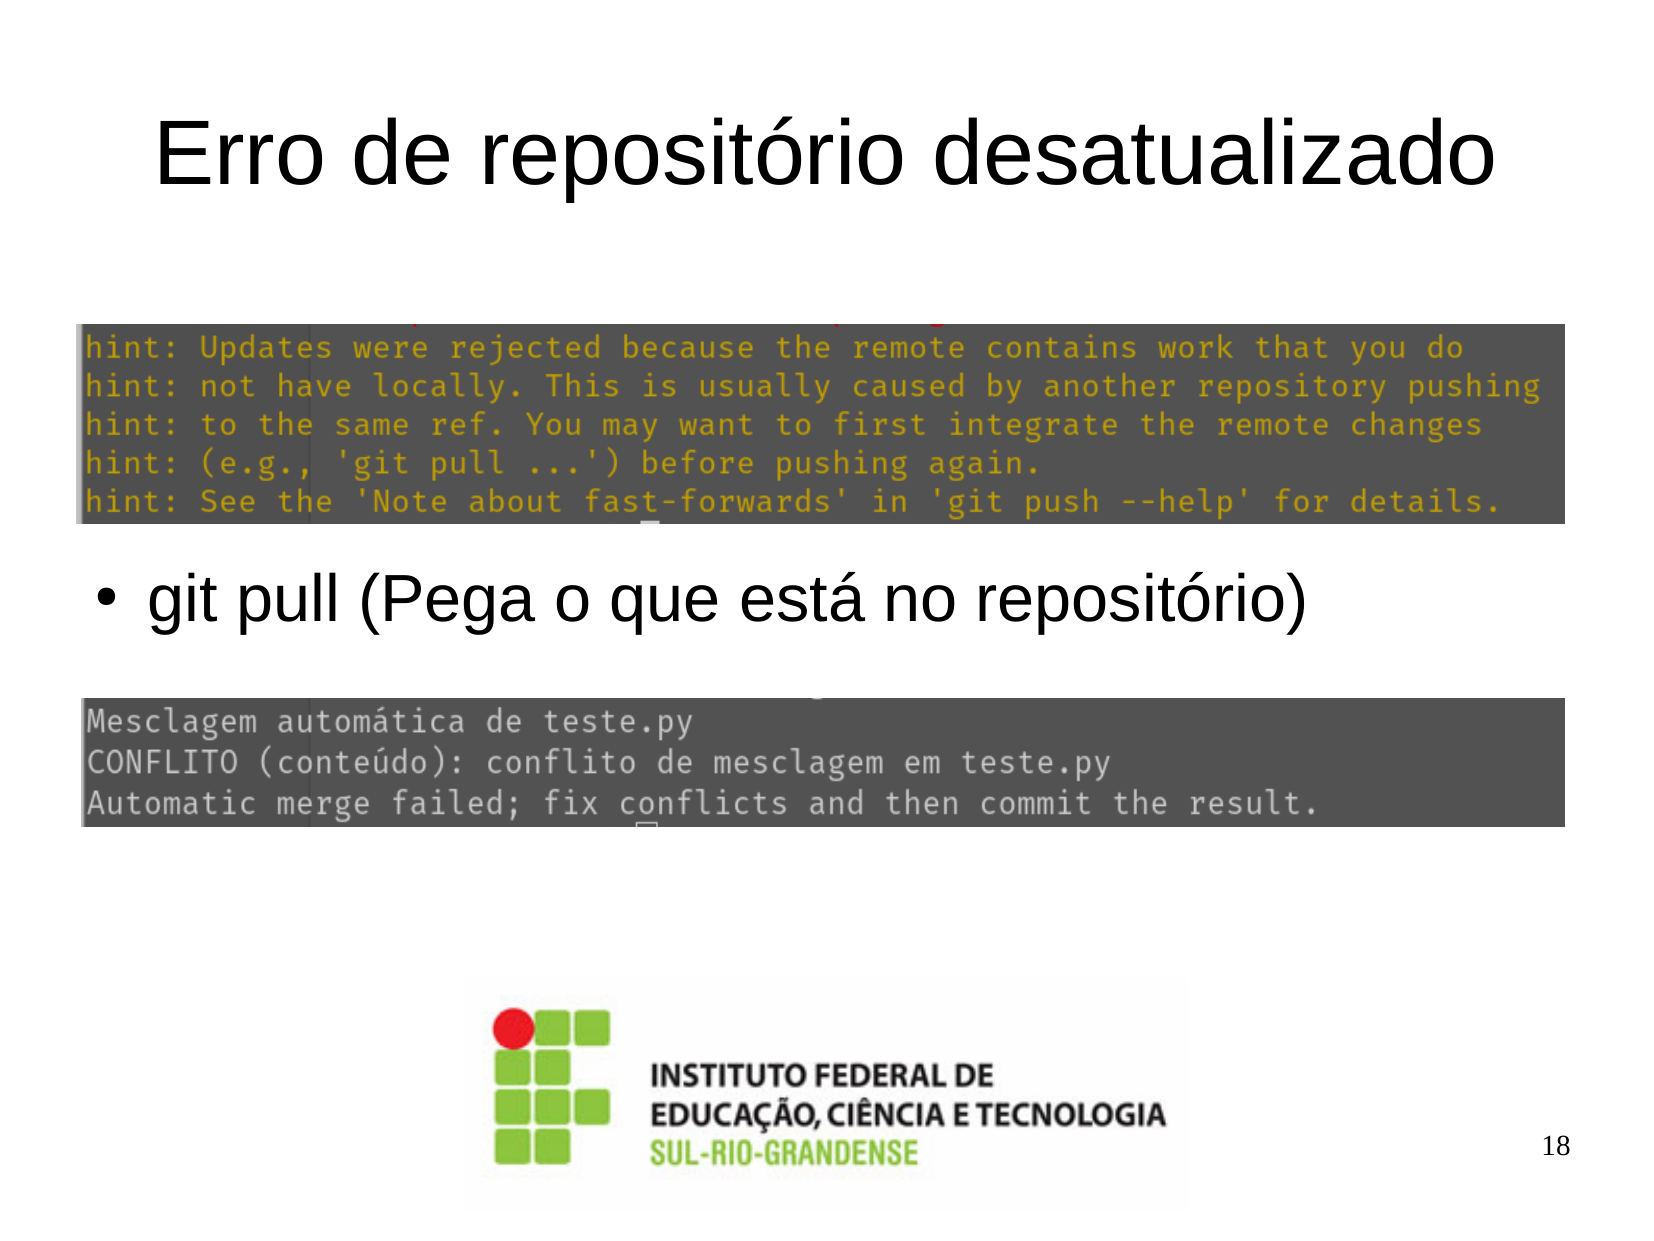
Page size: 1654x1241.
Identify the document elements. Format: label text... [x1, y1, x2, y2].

picture [76, 324, 1565, 524]
list git pull (Pega o que está no repositório) [76, 561, 1565, 717]
picture [81, 717, 1565, 827]
picture [465, 977, 1189, 1211]
title Erro de repositório desatualizado [82, 49, 1571, 257]
